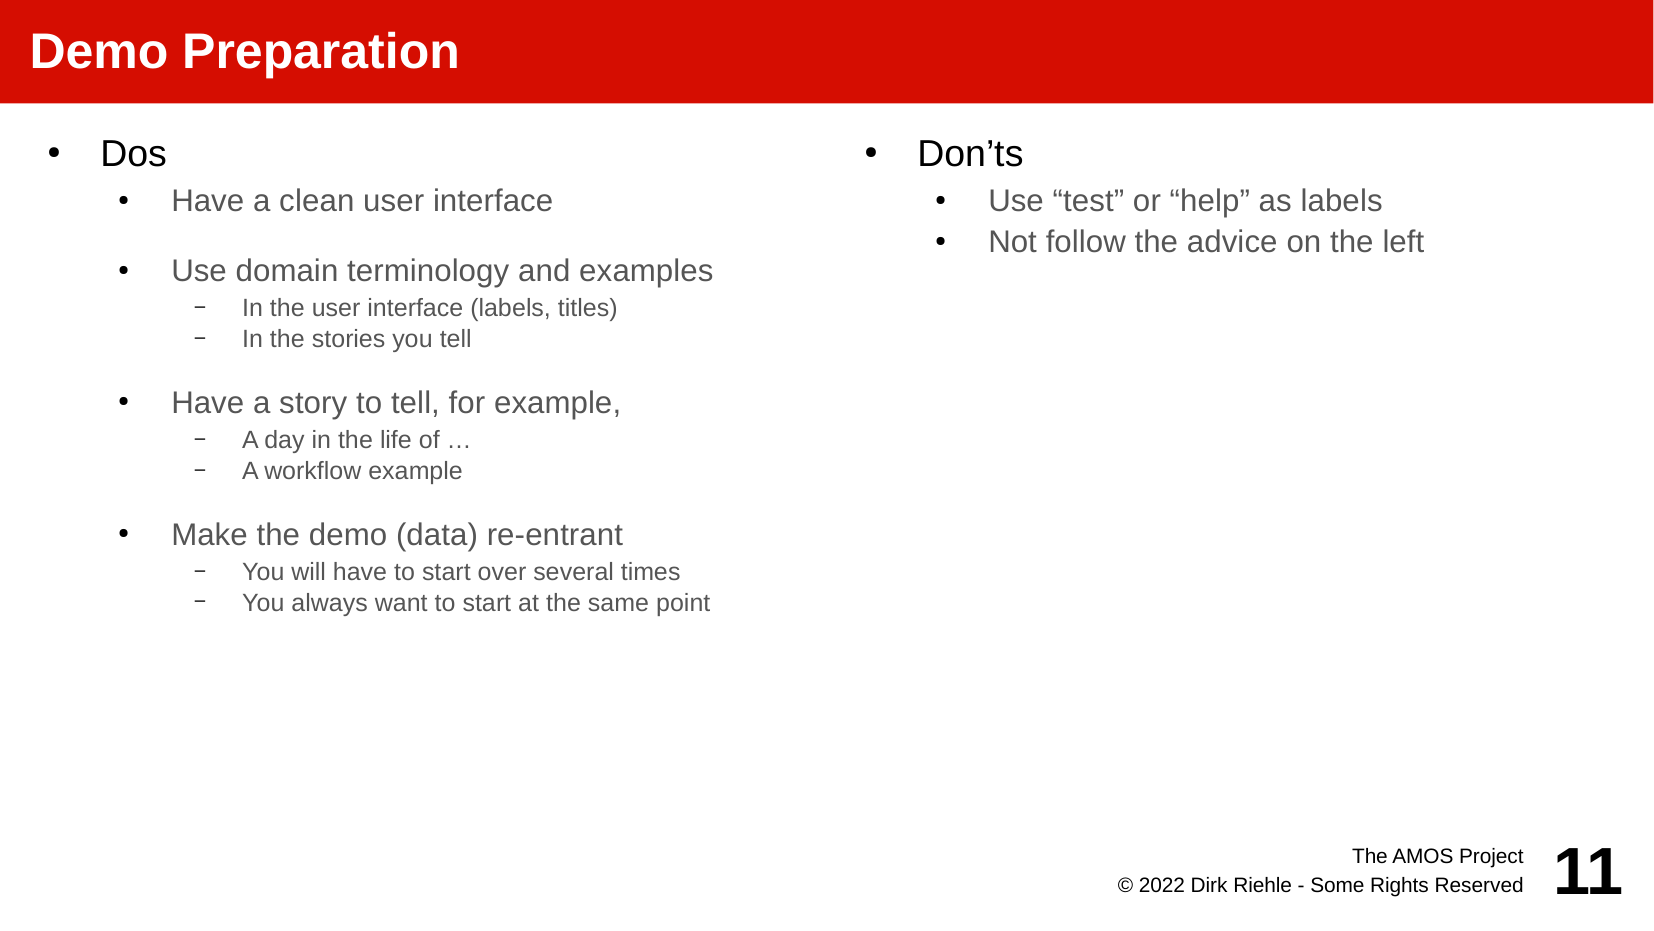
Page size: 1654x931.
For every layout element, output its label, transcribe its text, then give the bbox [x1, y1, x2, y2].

list Dos Have a clean user interface Use domain terminology and examples In the user interface (labels, titles) In the stories you tell Have a story to tell, for example, A day in the life of … A workflow example Make the demo (data) re-entrant You will have to start over several times You always want to start at the same point [29, 132, 808, 813]
list Don’ts Use “test” or “help” as labels Not follow the advice on the left [846, 132, 1625, 813]
title Demo Preparation [0, 0, 1654, 104]
